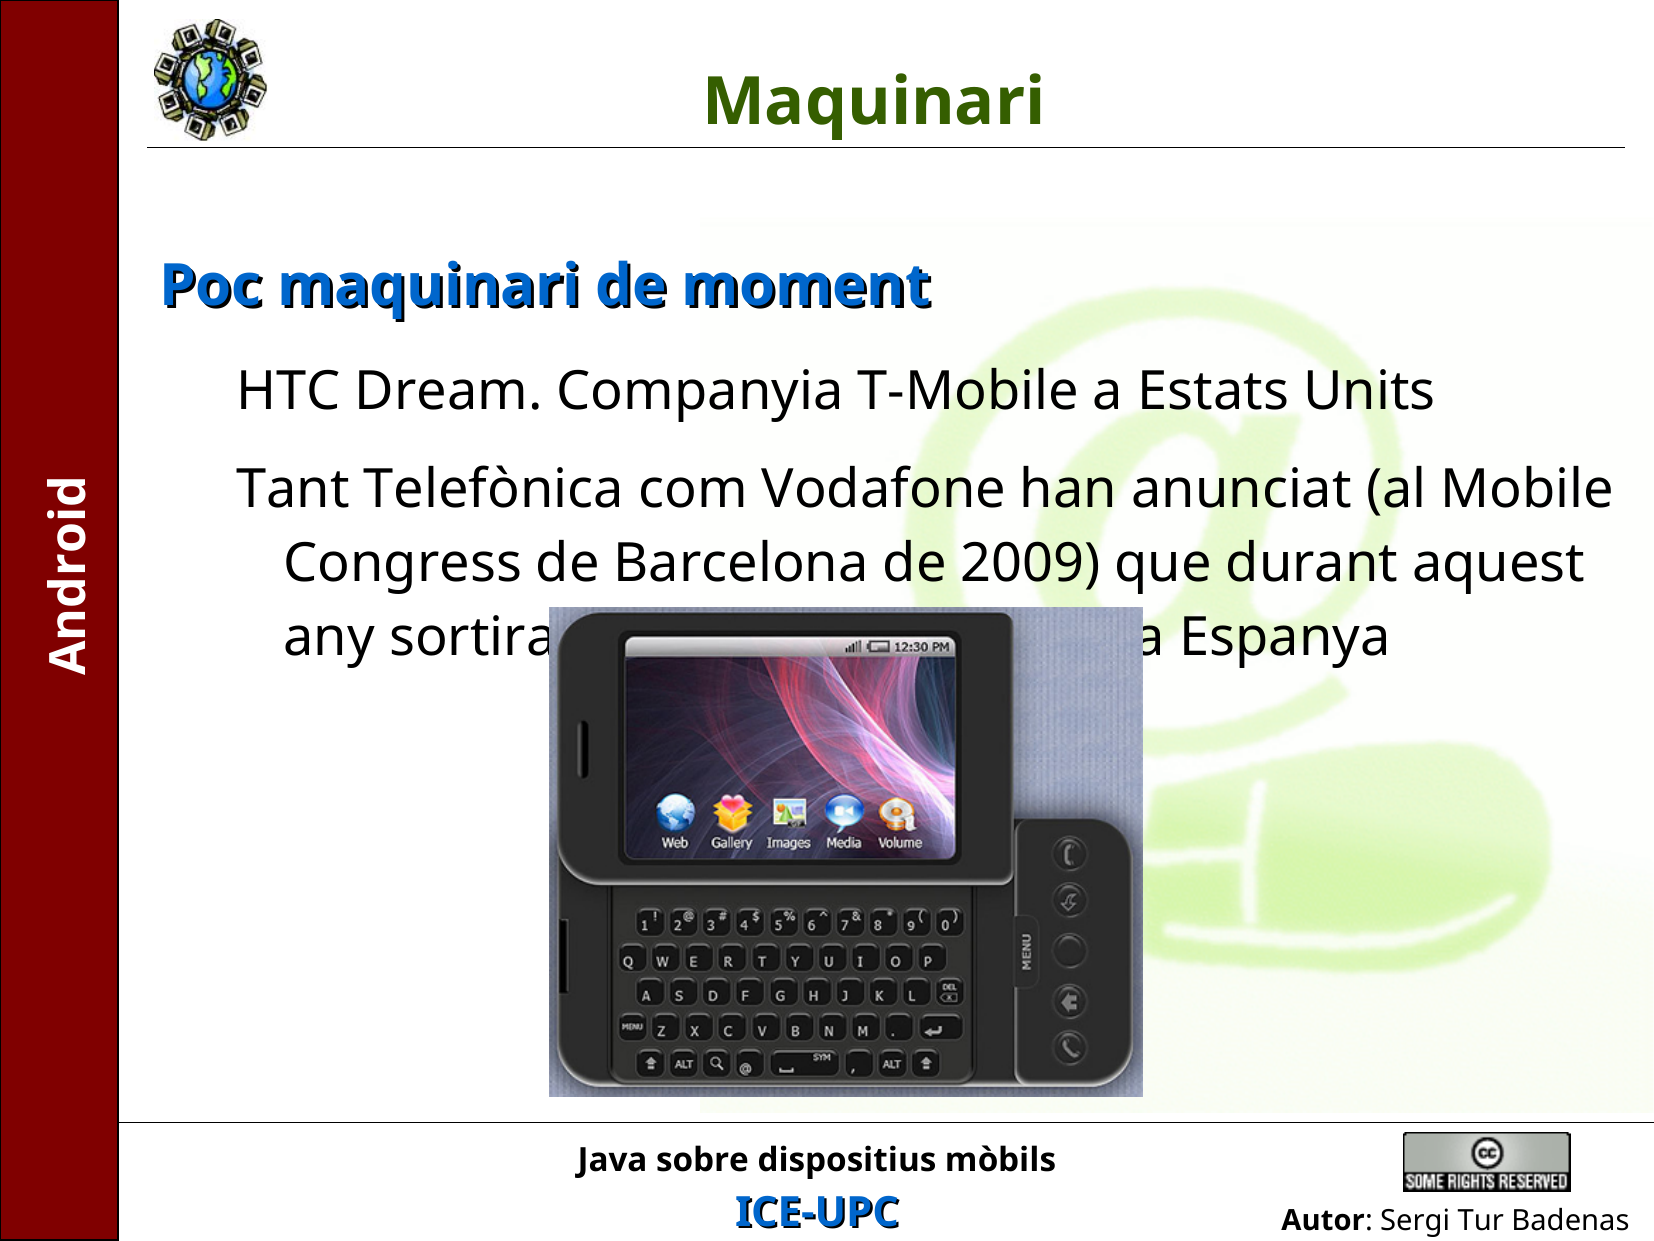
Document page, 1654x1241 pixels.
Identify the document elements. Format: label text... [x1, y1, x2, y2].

picture [549, 217, 1654, 1113]
picture [154, 19, 268, 56]
list Poc maquinari de moment HTC Dream. Companyia T-Mobile a Estats Units Tant Telefònica com Vodafone han anunciat (al Mobile Congress de Barcelona de 2009) que durant aquest any sortiran mòbils amb Android a Espanya [141, 242, 1630, 1078]
title Maquinari [129, 56, 1619, 141]
picture [1403, 1132, 1571, 1192]
